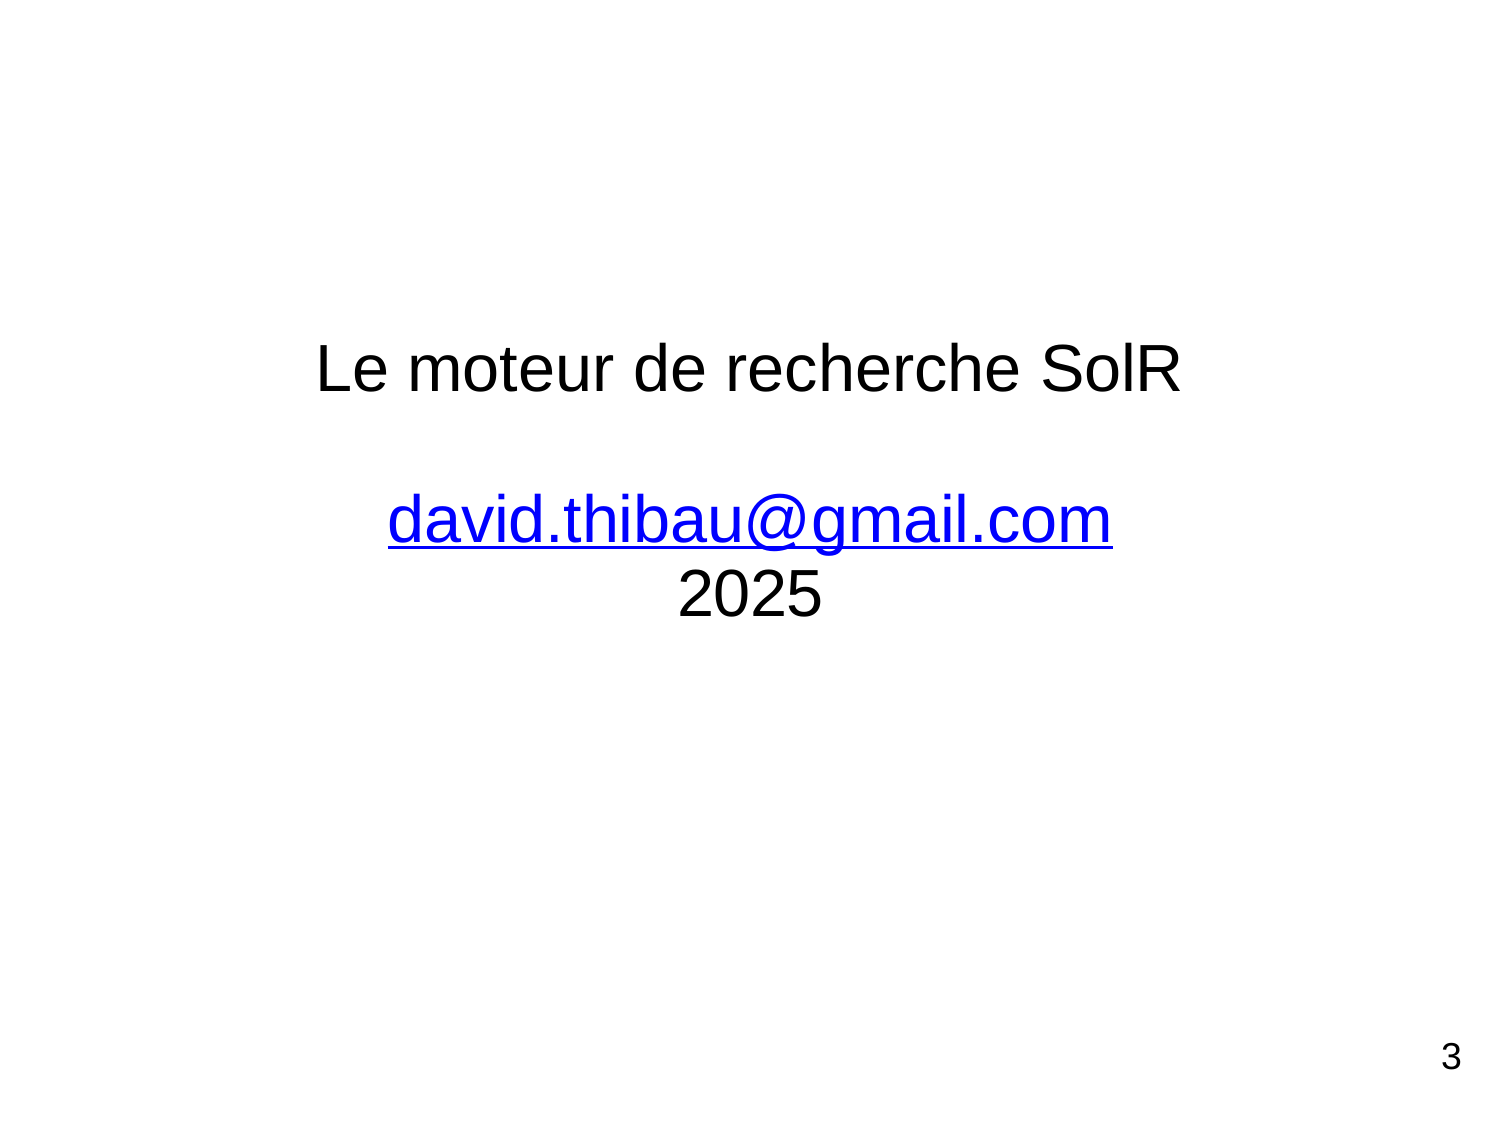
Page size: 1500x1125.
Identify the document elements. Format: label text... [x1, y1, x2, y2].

text_box Le moteur de recherche SolR david.thibau@gmail.com 2025 [312, 322, 1187, 631]
text_box 3 [1438, 1033, 1465, 1077]
